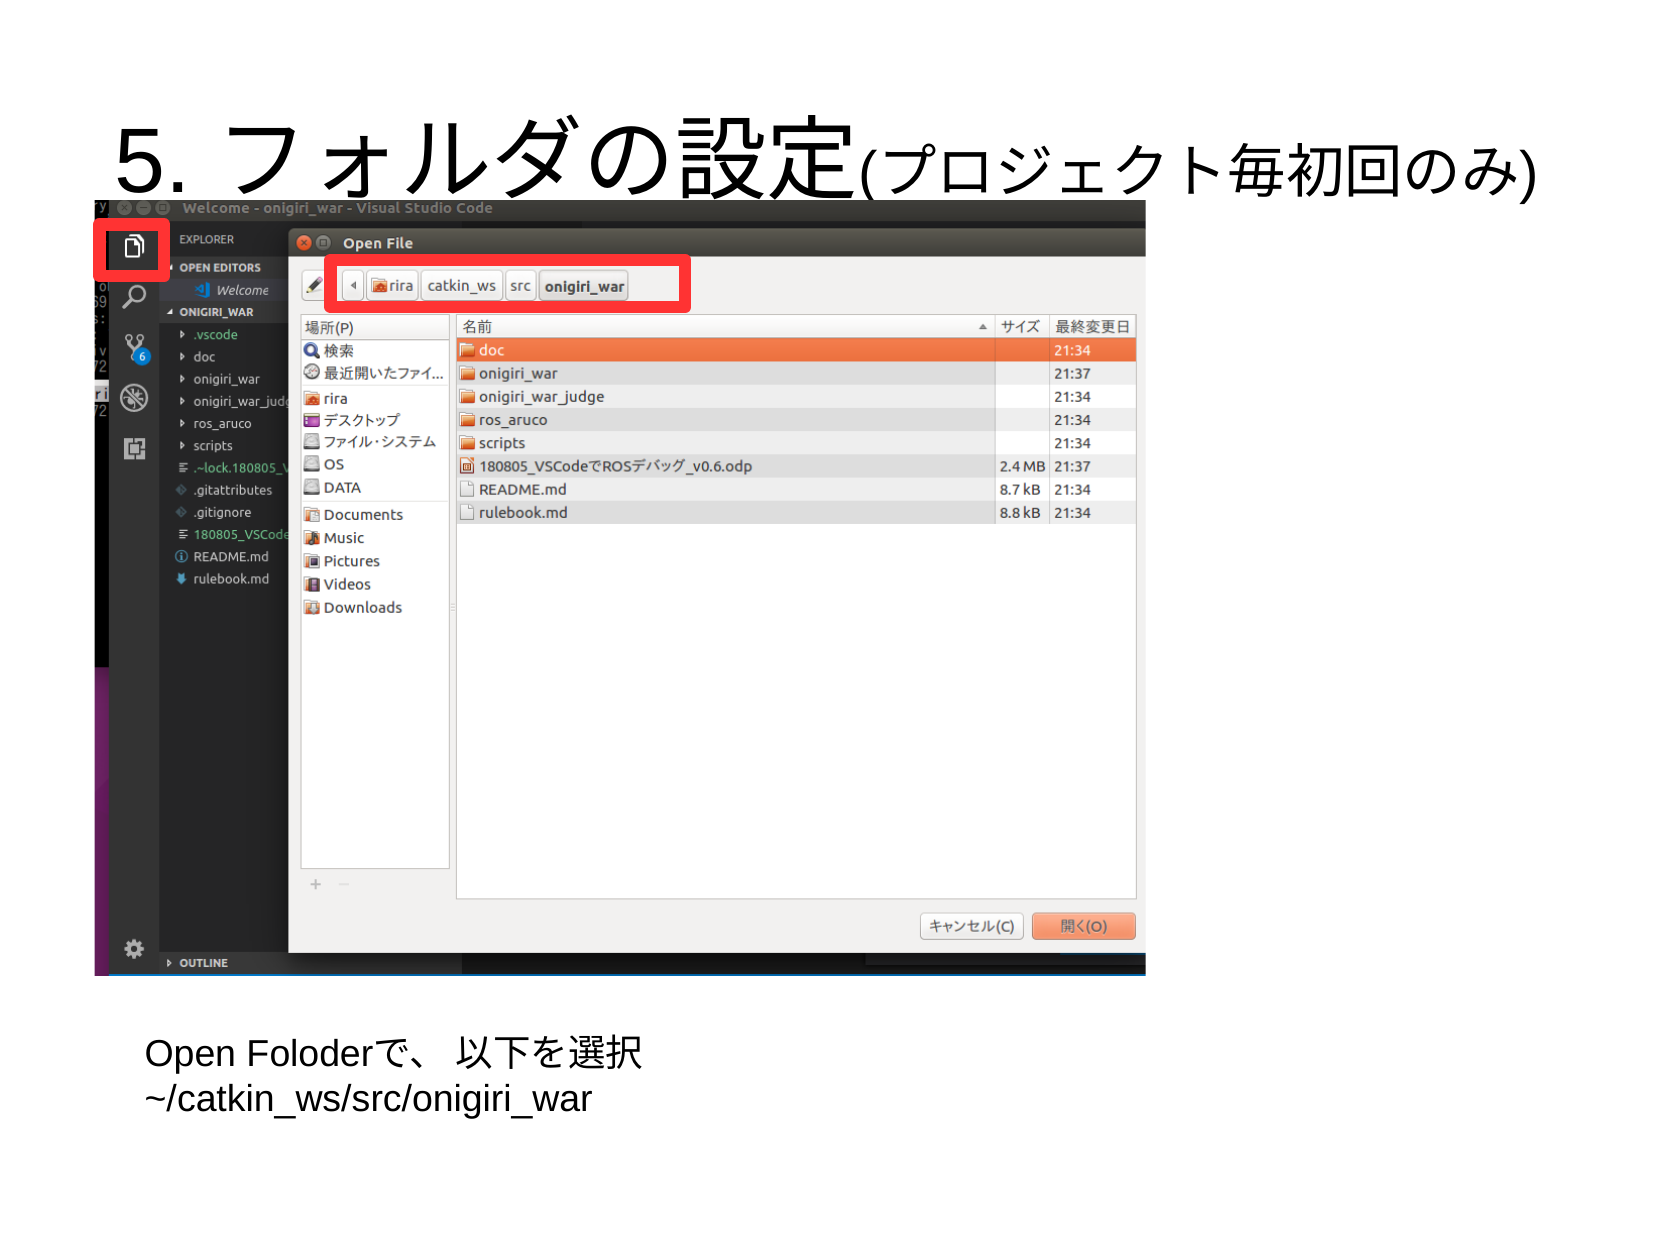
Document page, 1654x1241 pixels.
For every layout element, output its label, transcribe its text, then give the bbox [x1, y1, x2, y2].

text_box Open Foloderで、 以下を選択 ~/catkin_ws/src/onigiri_war [129, 1015, 839, 1134]
picture [94, 200, 1146, 976]
picture [106, 231, 158, 270]
title 5. フォルダの設定(プロジェクト毎初回のみ) [82, 49, 1571, 257]
